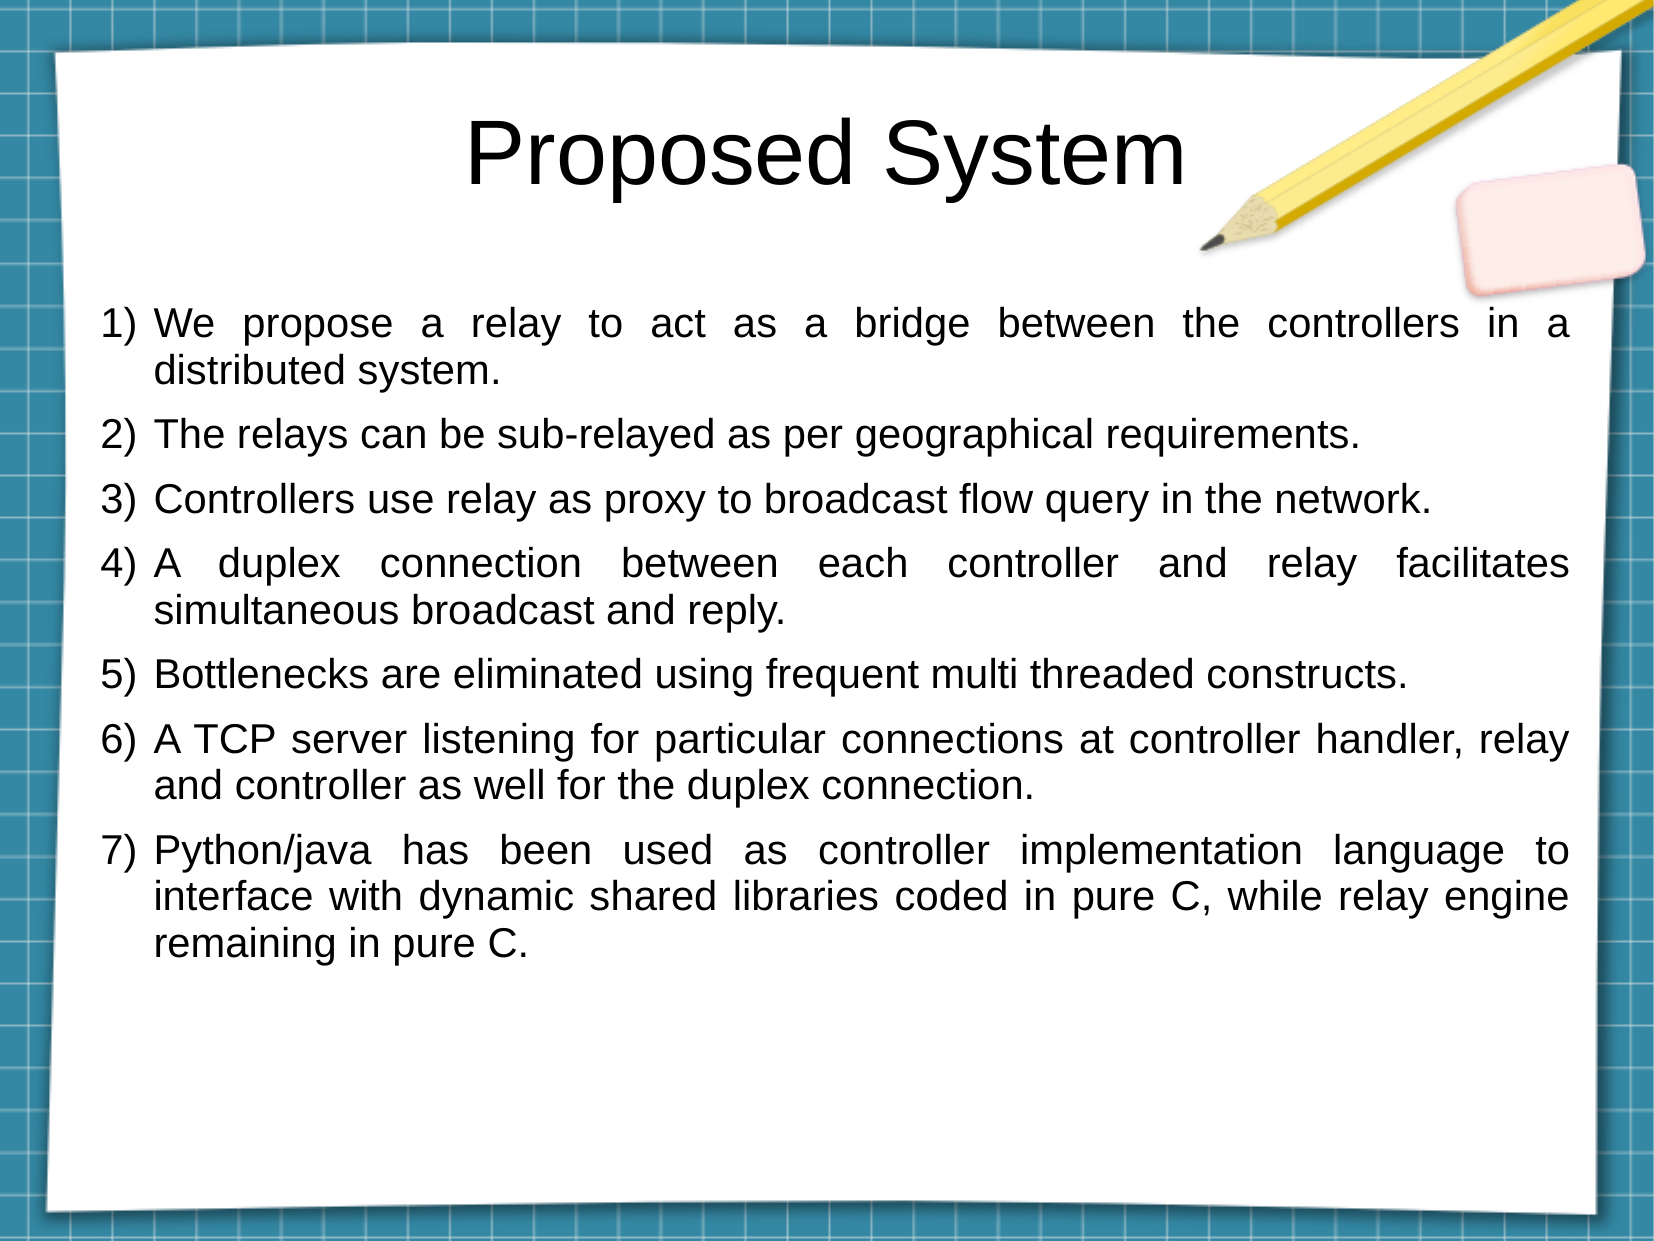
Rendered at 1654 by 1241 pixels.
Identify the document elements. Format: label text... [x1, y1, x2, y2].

picture [0, 0, 1654, 1241]
title Proposed System [82, 49, 1571, 257]
list We propose a relay to act as a bridge between the controllers in a distributed system. The relays can be sub-relayed as per geographical requirements. Controllers use relay as proxy to broadcast flow query in the network. A duplex connection between each controller and relay facilitates simultaneous broadcast and reply. Bottlenecks are eliminated using frequent multi threaded constructs. A TCP server listening for particular connections at controller handler, relay and controller as well for the duplex connection. Python/java has been used as controller implementation language to interface with dynamic shared libraries coded in pure C, while relay engine remaining in pure C. [82, 300, 1571, 1020]
